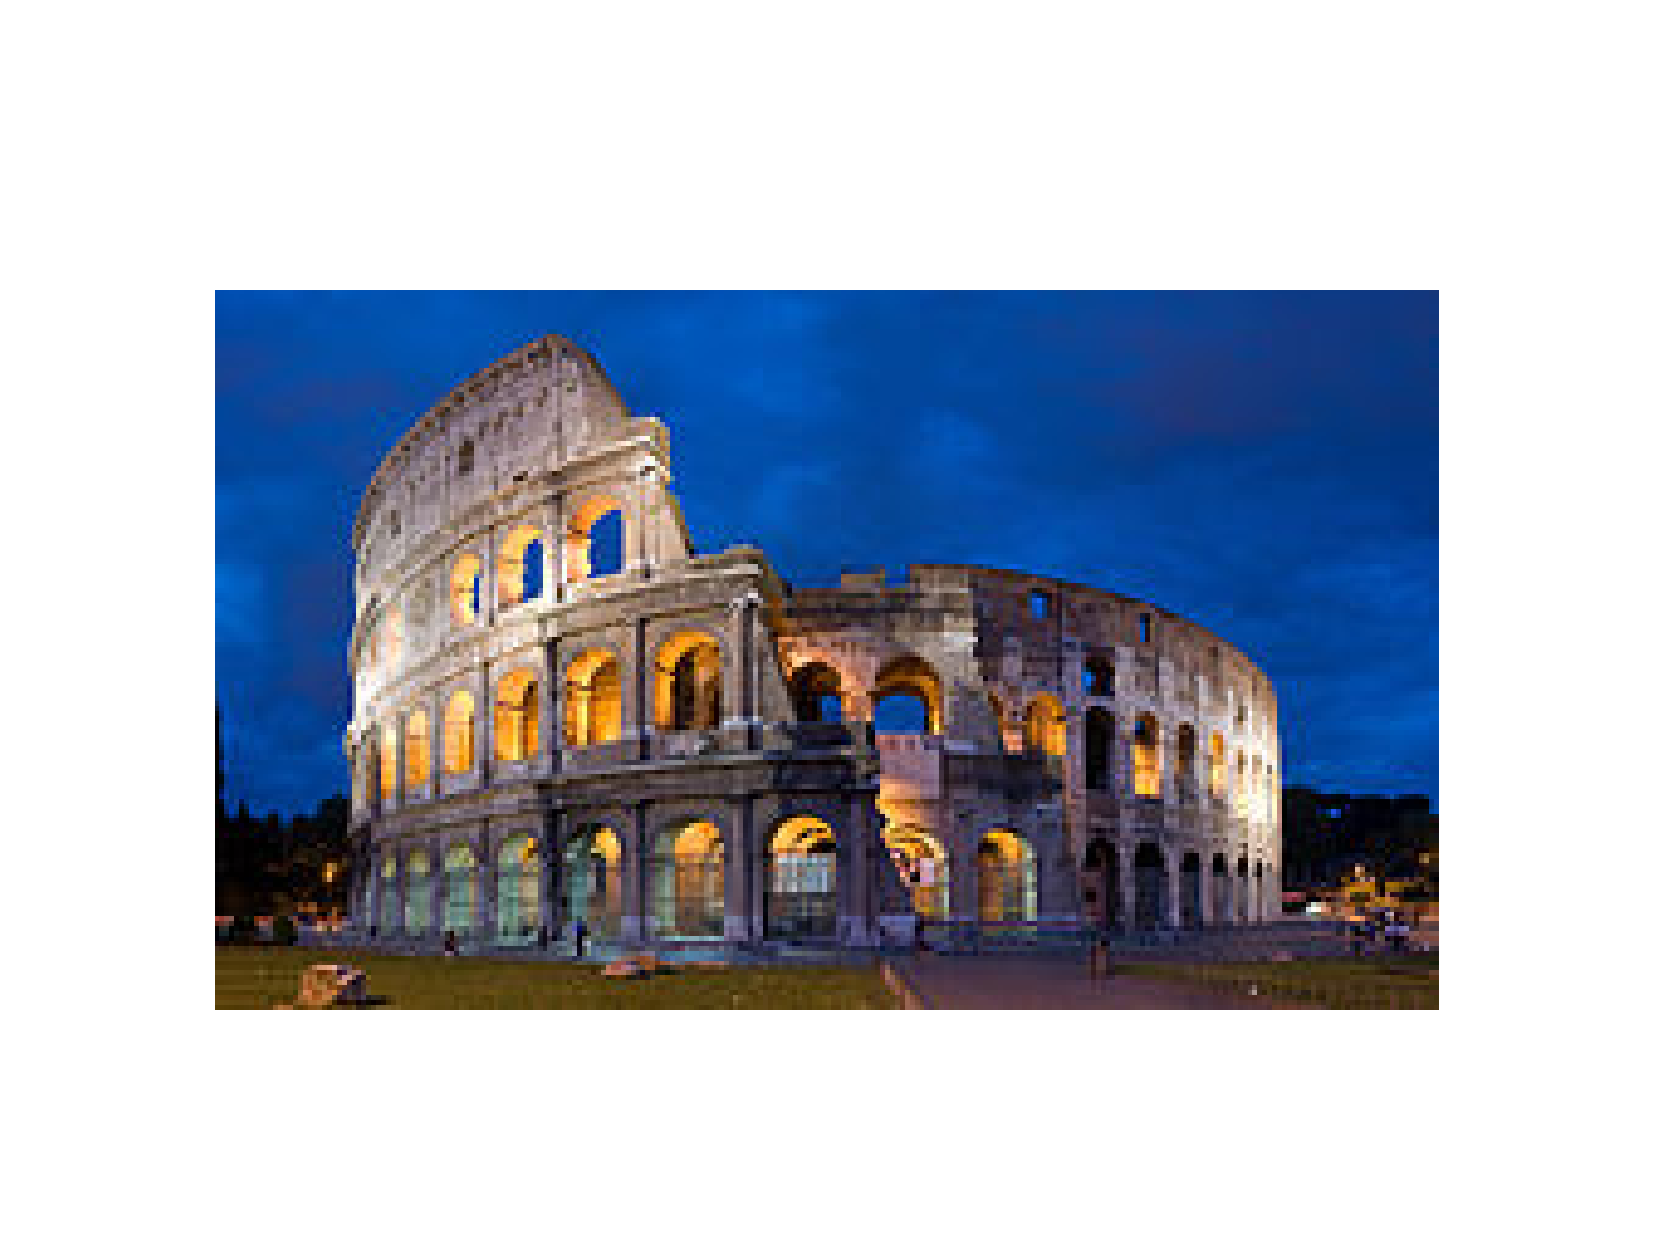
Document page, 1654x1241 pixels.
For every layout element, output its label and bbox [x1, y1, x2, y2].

picture [215, 290, 1439, 1010]
